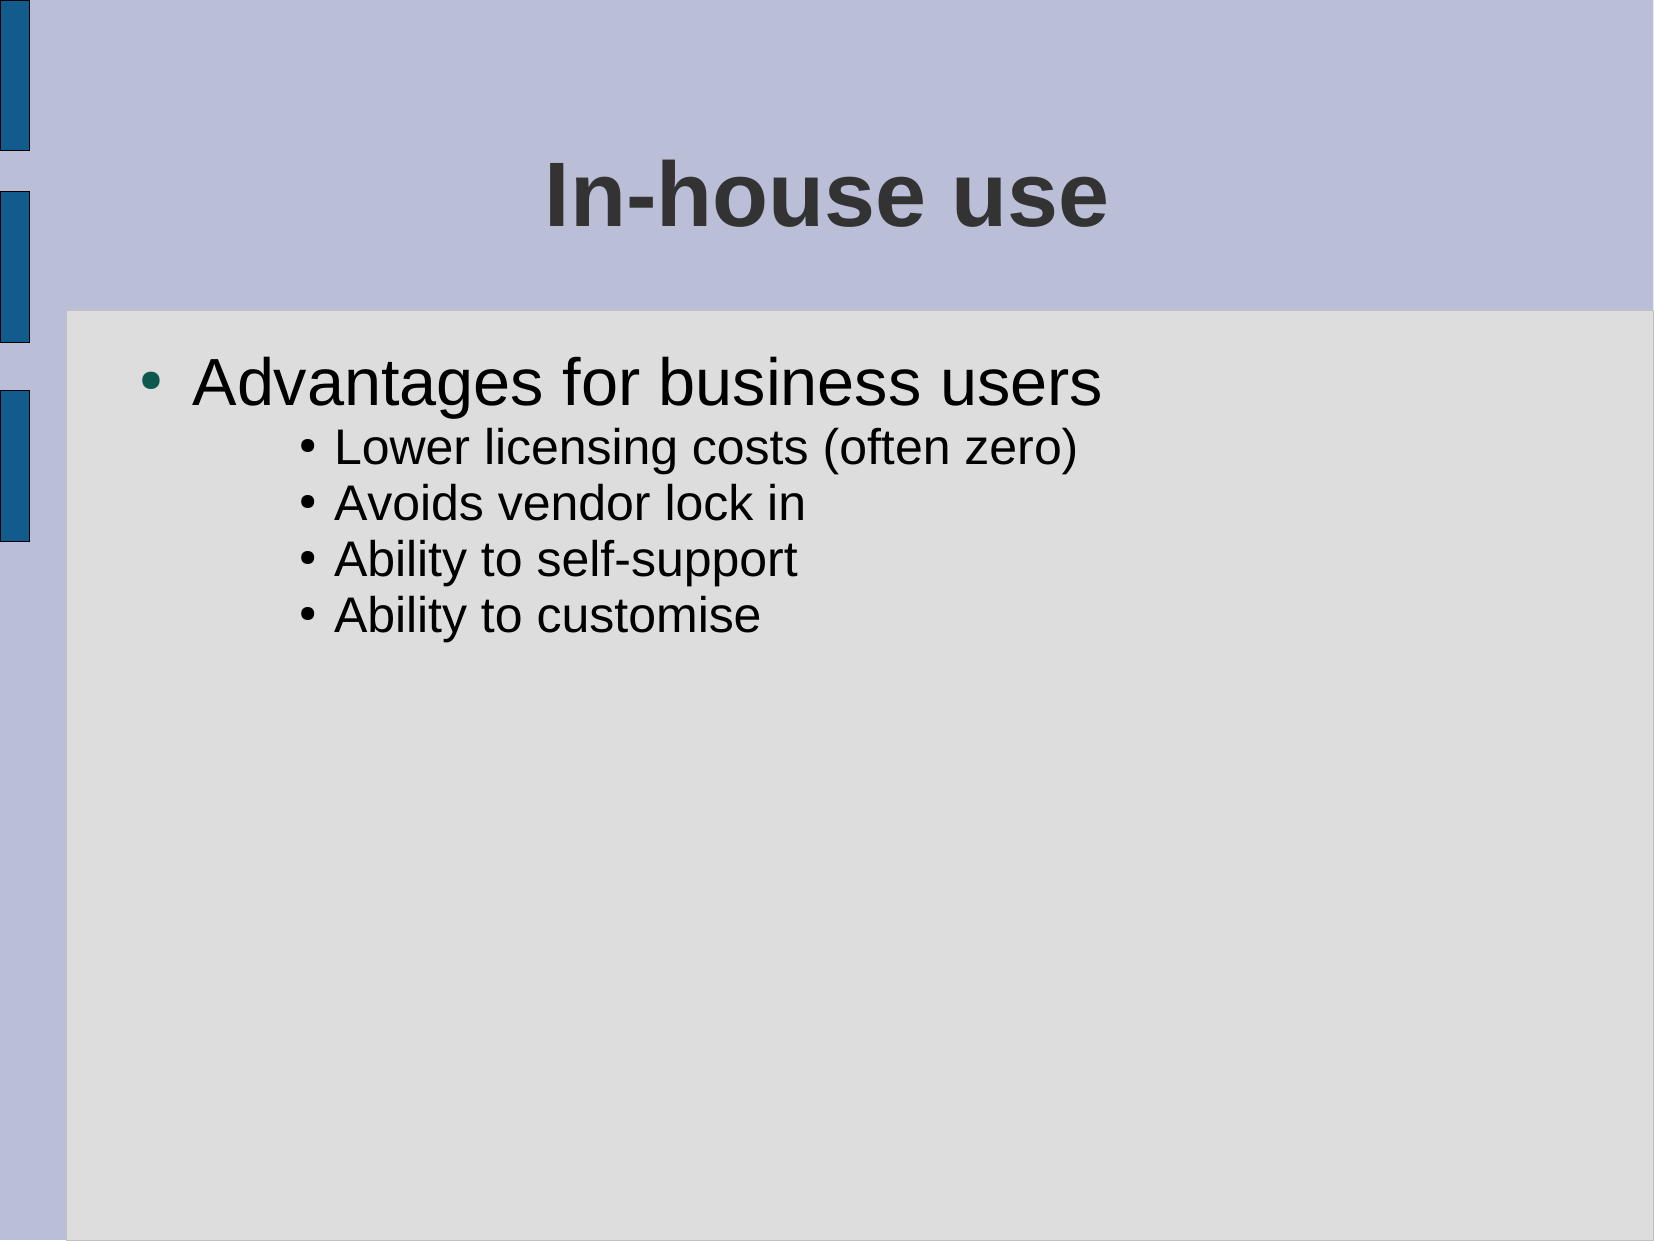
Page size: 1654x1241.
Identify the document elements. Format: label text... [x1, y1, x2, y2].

list Advantages for business users Lower licensing costs (often zero) Avoids vendor lock in Ability to self-support Ability to customise [121, 344, 1534, 1112]
title In-house use [121, 98, 1534, 291]
